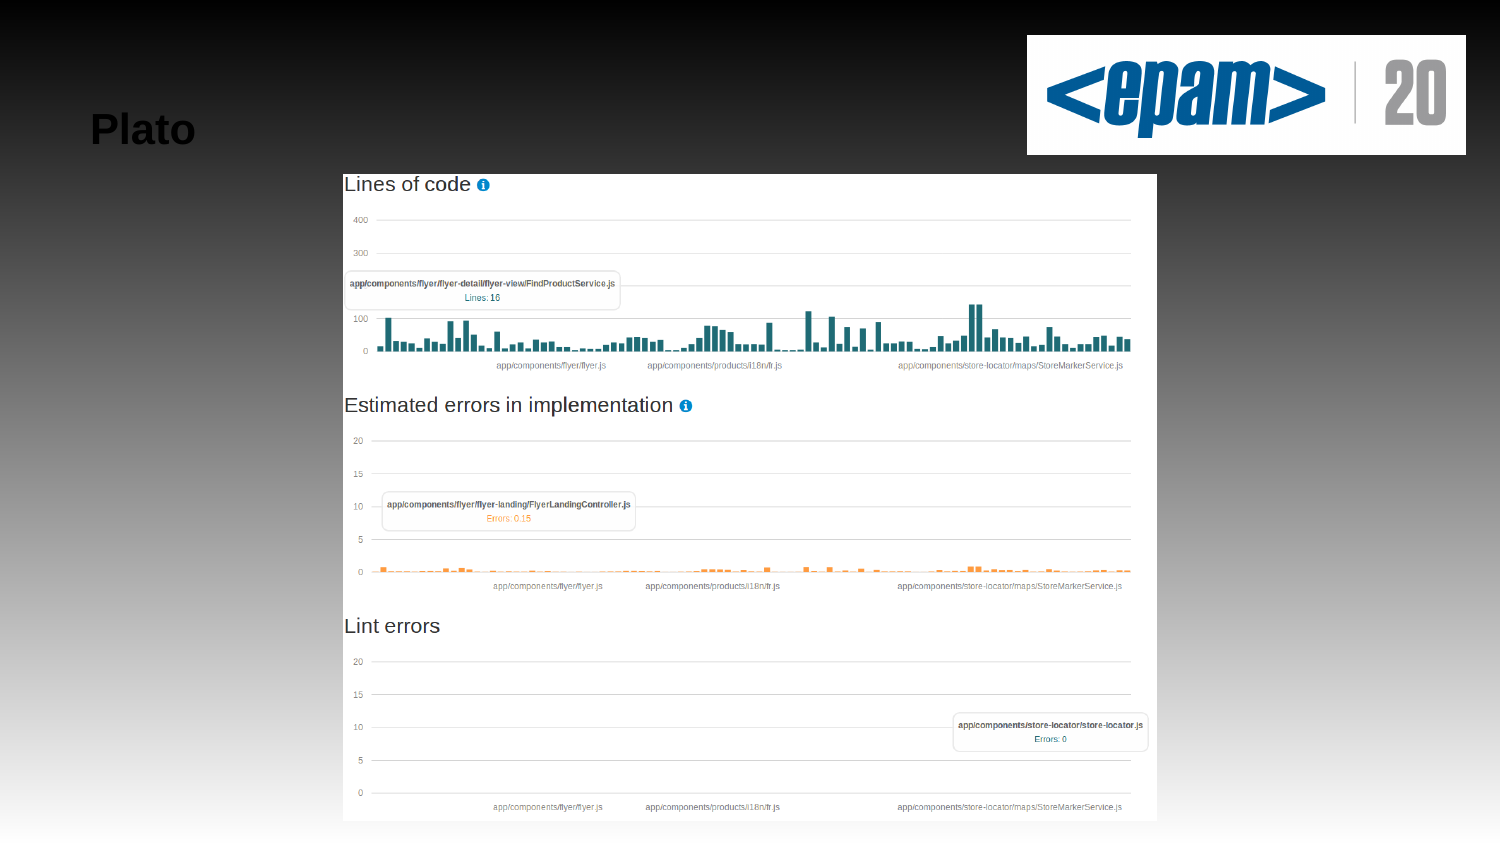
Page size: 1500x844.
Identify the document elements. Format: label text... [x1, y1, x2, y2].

picture [1027, 35, 1466, 155]
picture [343, 174, 1157, 822]
title Plato [75, 33, 1425, 175]
